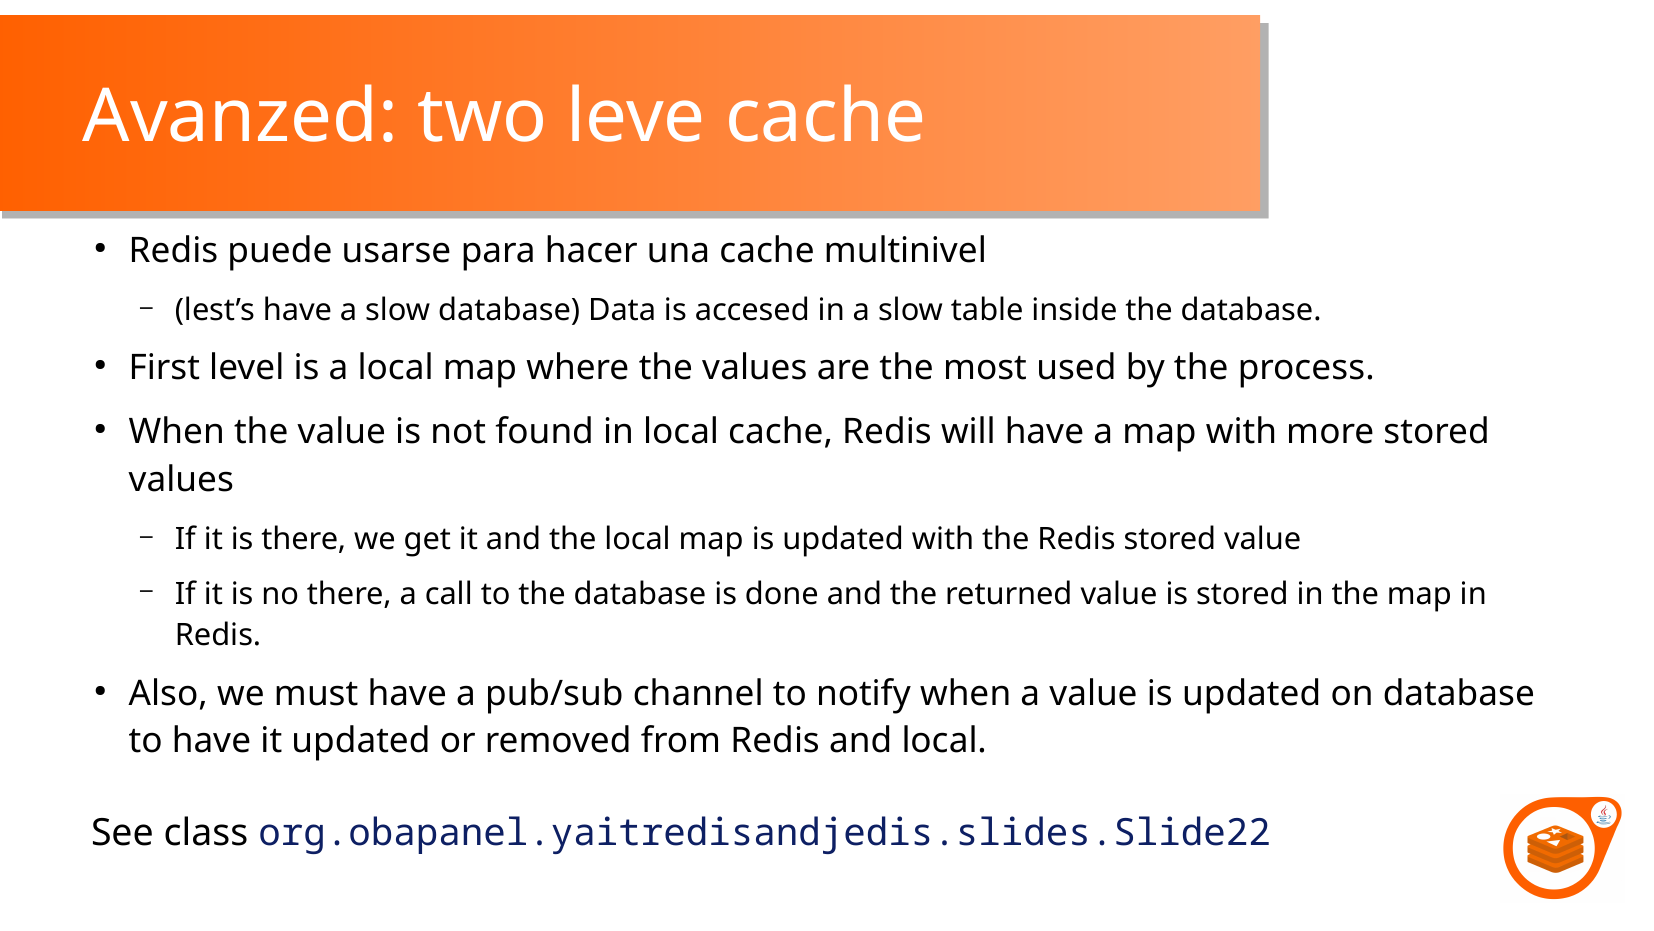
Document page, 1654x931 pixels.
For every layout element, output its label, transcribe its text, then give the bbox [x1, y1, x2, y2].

title Avanzed: two leve cache [82, 35, 1235, 189]
picture [1500, 794, 1625, 903]
text_box See class org.obapanel.yaitredisandjedis.slides.Slide22 [76, 798, 1111, 856]
list Redis puede usarse para hacer una cache multinivel (lest’s have a slow database) Data is accesed in a slow table inside the database. First level is a local map where the values are the most used by the process. When the value is not found in local cache, Redis will have a map with more stored values If it is there, we get it and the local map is updated with the Redis stored value If it is no there, a call to the database is done and the returned value is stored in the map in Redis. Also, we must have a pub/sub channel to notify when a value is updated on database to have it updated or removed from Redis and local. [82, 224, 1571, 764]
